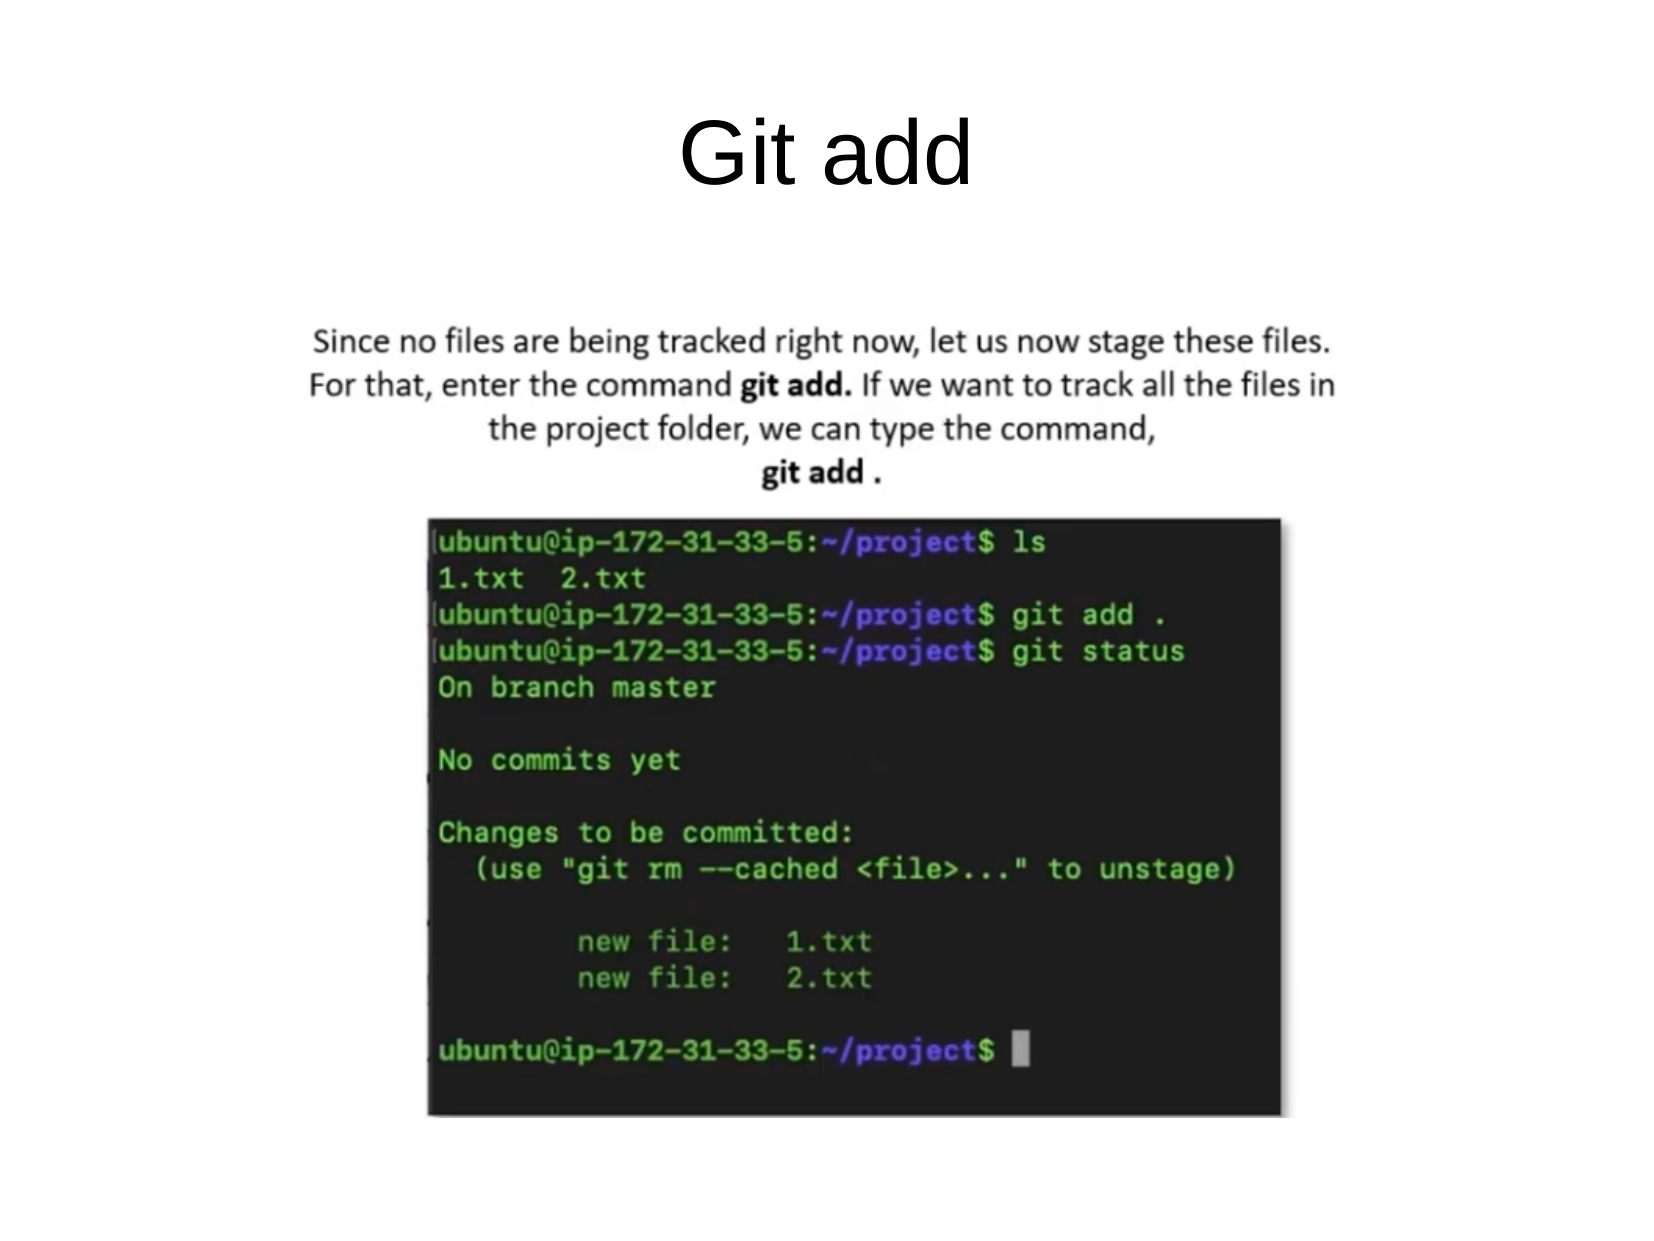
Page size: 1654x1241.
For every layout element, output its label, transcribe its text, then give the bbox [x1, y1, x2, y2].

picture [283, 307, 1362, 1118]
title Git add [82, 49, 1571, 257]
